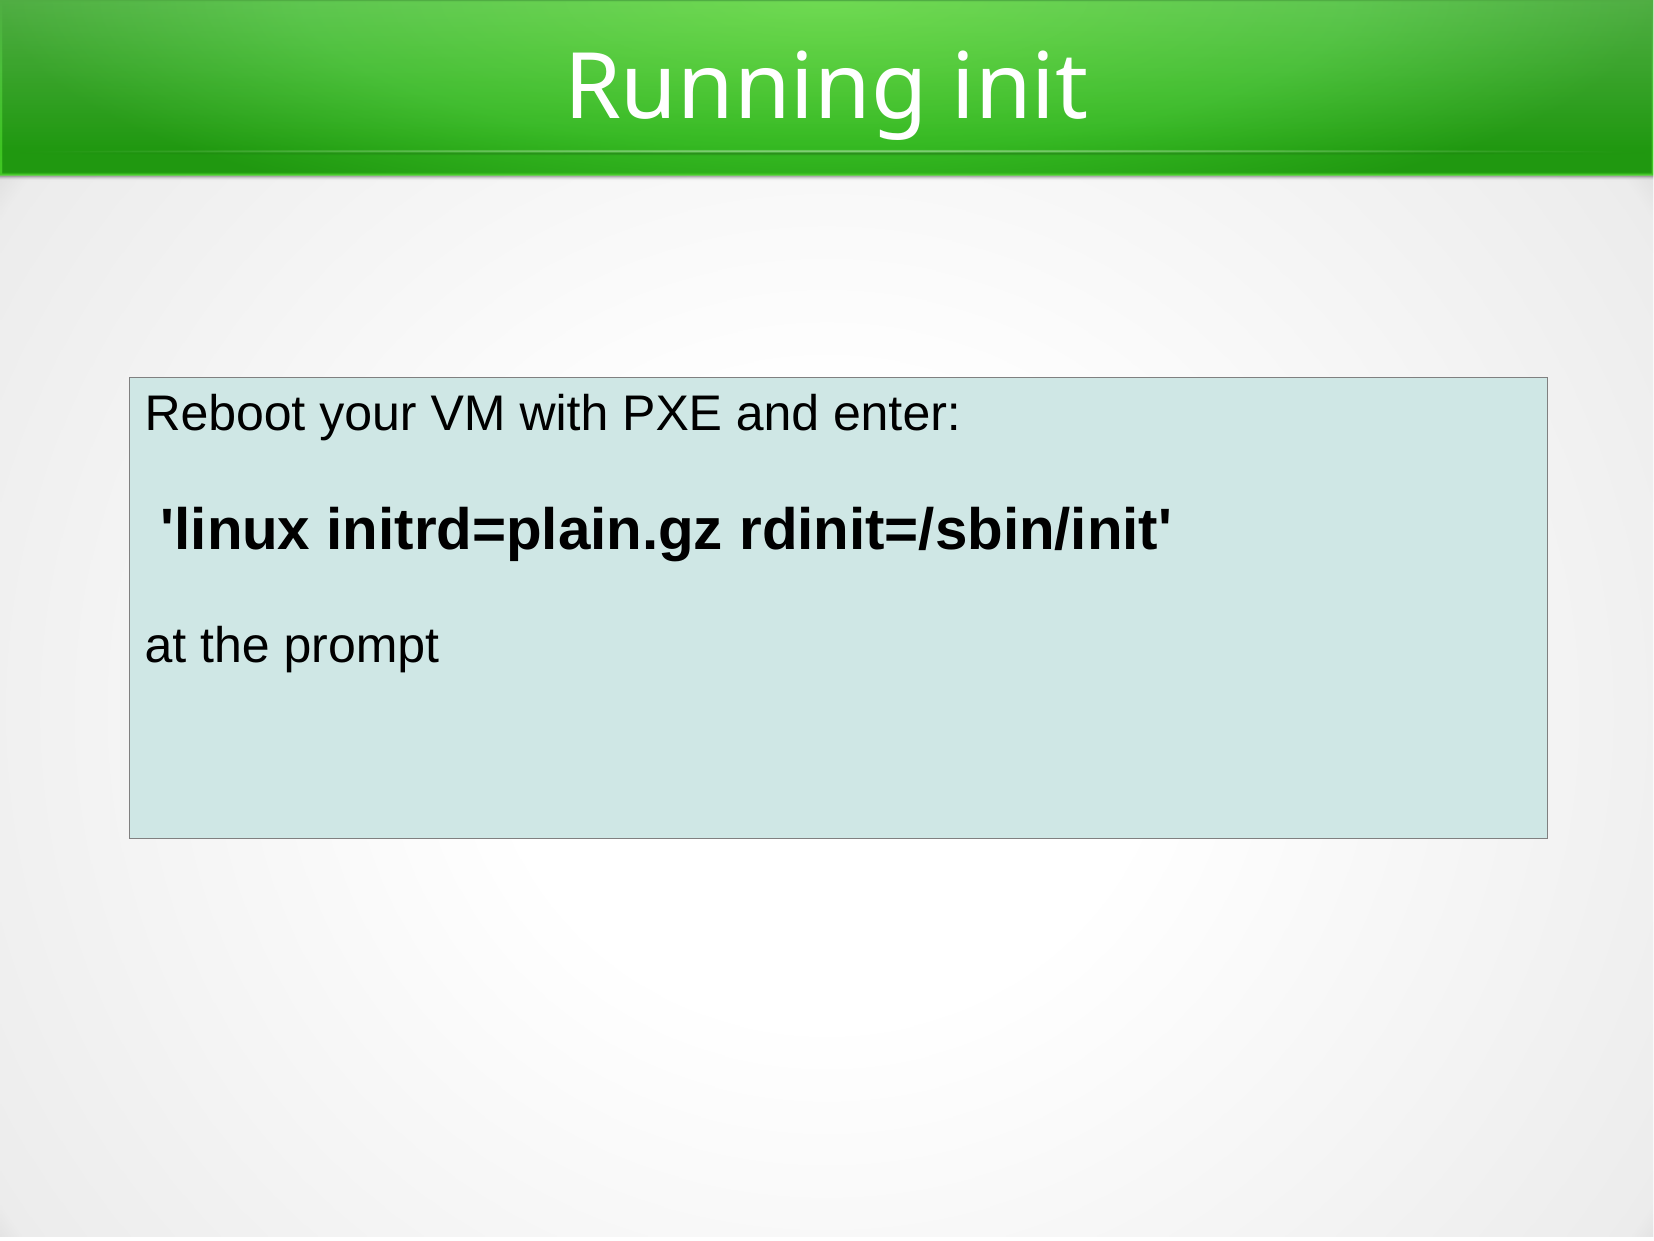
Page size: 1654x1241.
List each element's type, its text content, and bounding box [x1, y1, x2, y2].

picture [0, 0, 1654, 1237]
text_box Reboot your VM with PXE and enter: 'linux initrd=plain.gz rdinit=/sbin/init' at the prompt [129, 377, 1548, 839]
title Running init [82, 11, 1571, 154]
